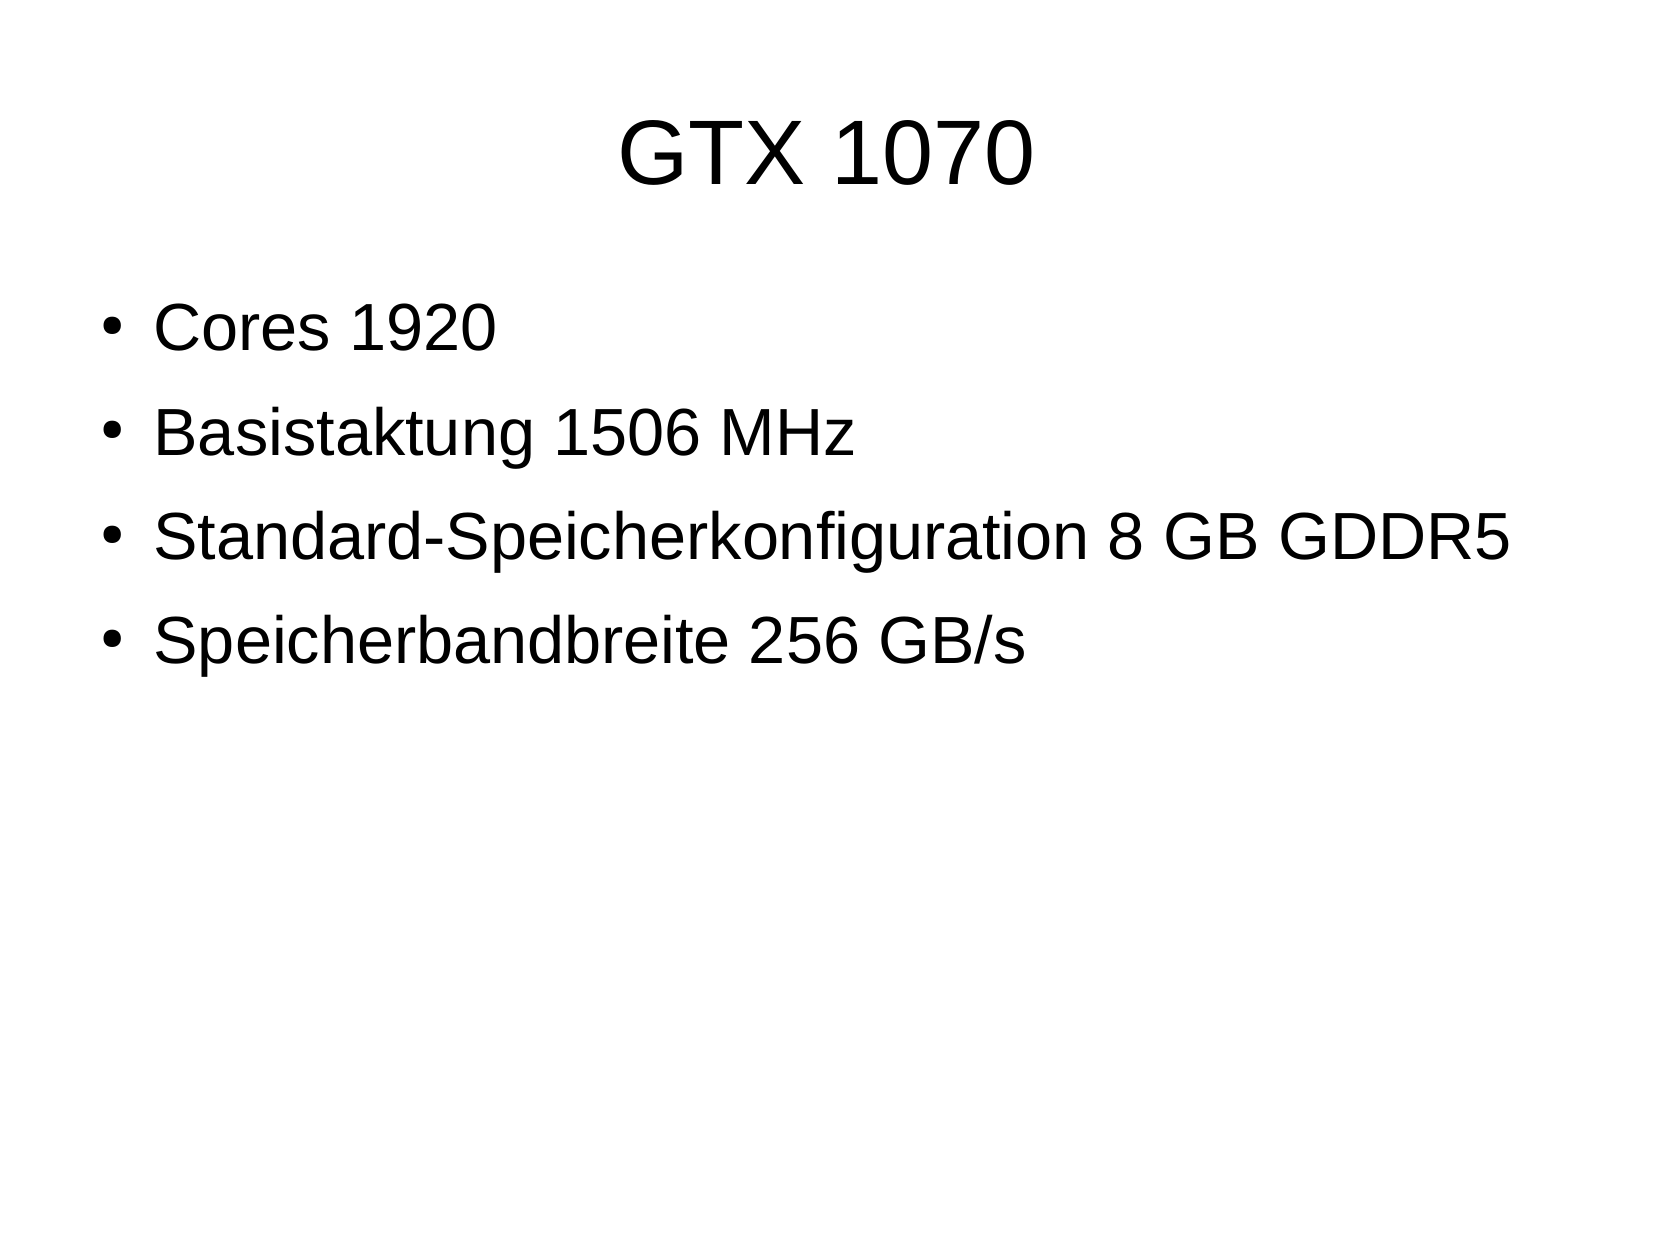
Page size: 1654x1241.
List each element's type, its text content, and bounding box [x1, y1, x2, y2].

title GTX 1070 [82, 49, 1571, 257]
list Cores 1920 Basistaktung 1506 MHz Standard-Speicherkonfiguration 8 GB GDDR5 Speicherbandbreite 256 GB/s [82, 290, 1571, 1109]
